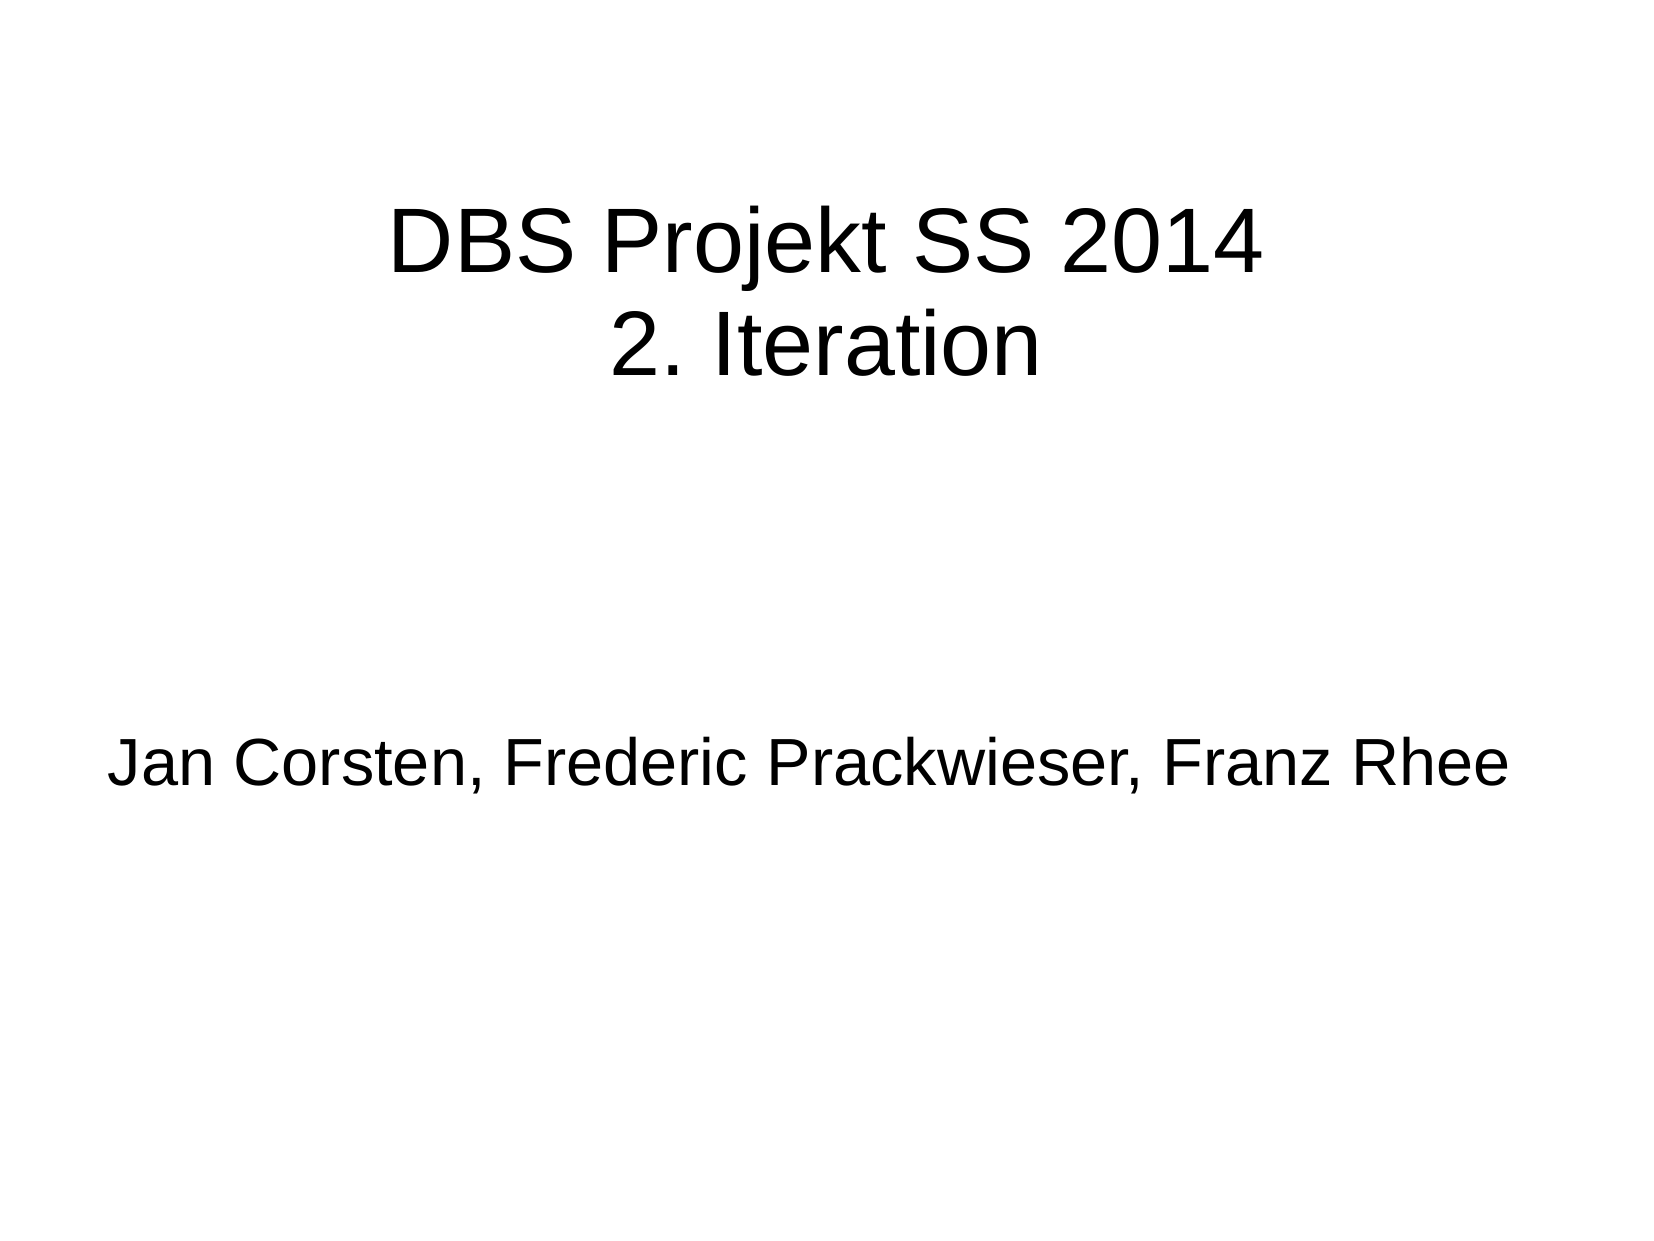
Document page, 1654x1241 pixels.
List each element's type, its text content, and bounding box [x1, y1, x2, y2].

subtitle Jan Corsten, Frederic Prackwieser, Franz Rhee [82, 402, 1538, 1123]
title DBS Projekt SS 2014 2. Iteration [82, 188, 1571, 397]
